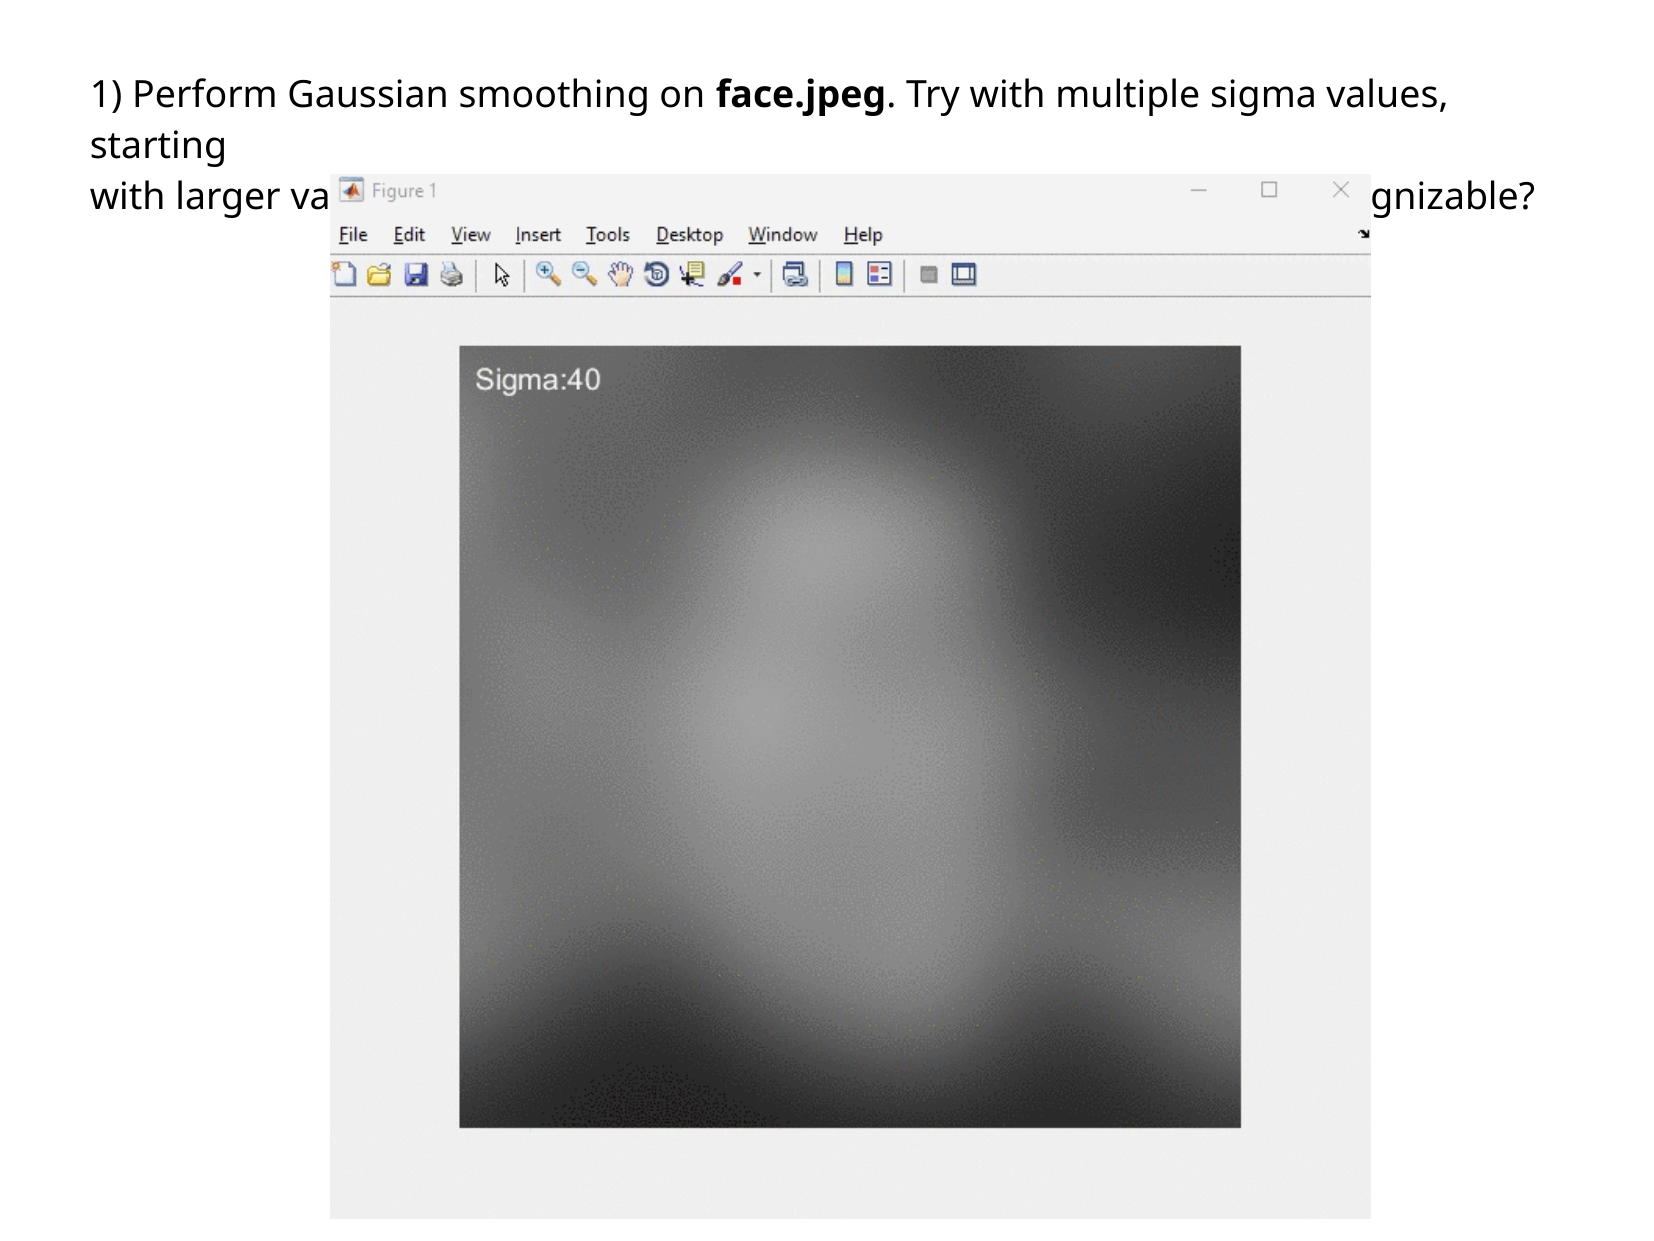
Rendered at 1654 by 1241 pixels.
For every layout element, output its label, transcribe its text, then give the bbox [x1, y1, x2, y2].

text_box 1) Perform Gaussian smoothing on face.jpeg. Try with multiple sigma values, starting with larger values (e.g., from 20 to 0.5). When does the face become recognizable? [75, 60, 1561, 175]
picture [330, 174, 1371, 1219]
